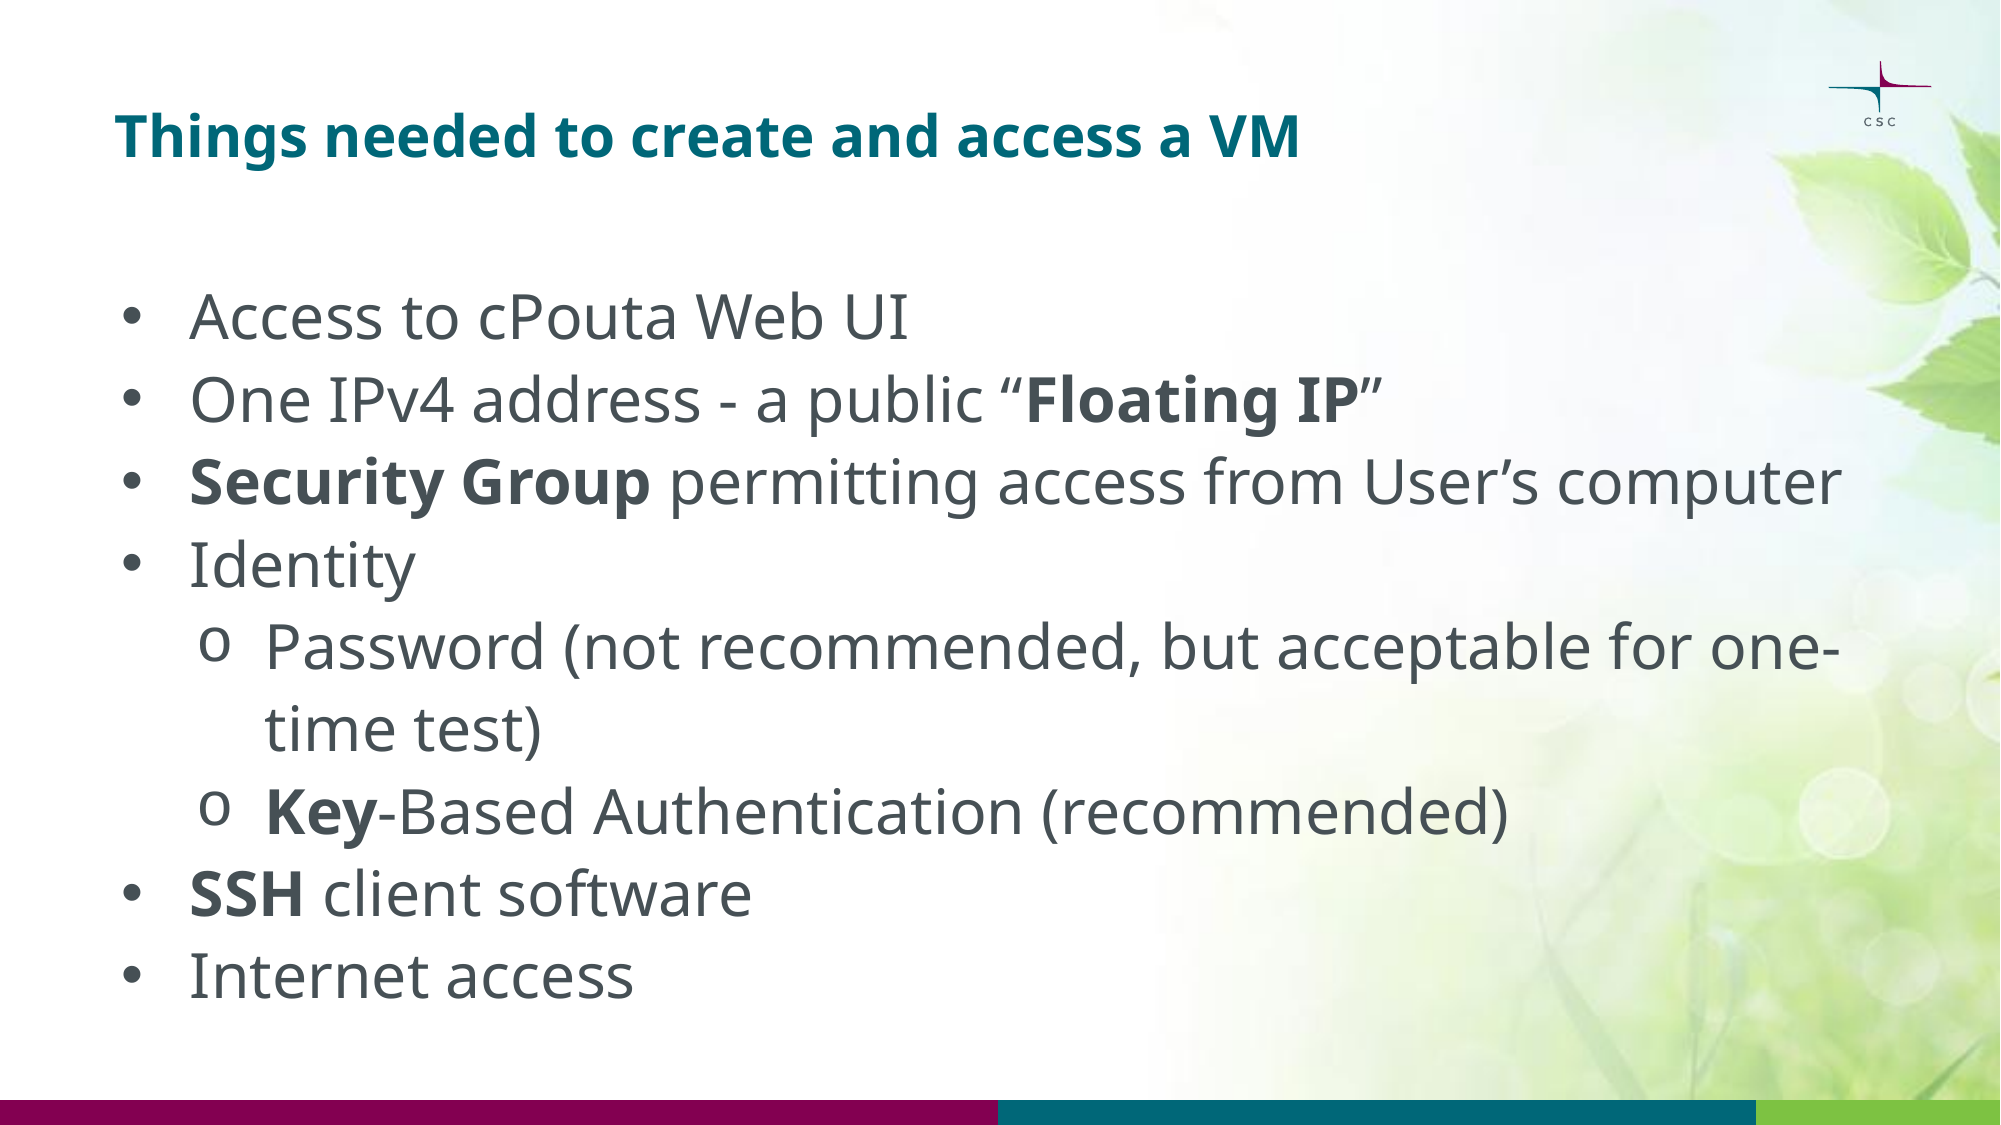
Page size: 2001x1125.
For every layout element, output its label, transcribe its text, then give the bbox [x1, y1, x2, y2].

title Things needed to create and access a VM [99, 40, 1794, 229]
picture [0, 0, 2000, 1100]
list Access to cPouta Web UI One IPv4 address - a public “Floating IP” Security Group permitting access from User’s computer Identity Password (not recommended, but acceptable for one-time test) Key-Based Authentication (recommended) SSH client software Internet access [99, 262, 1870, 1005]
